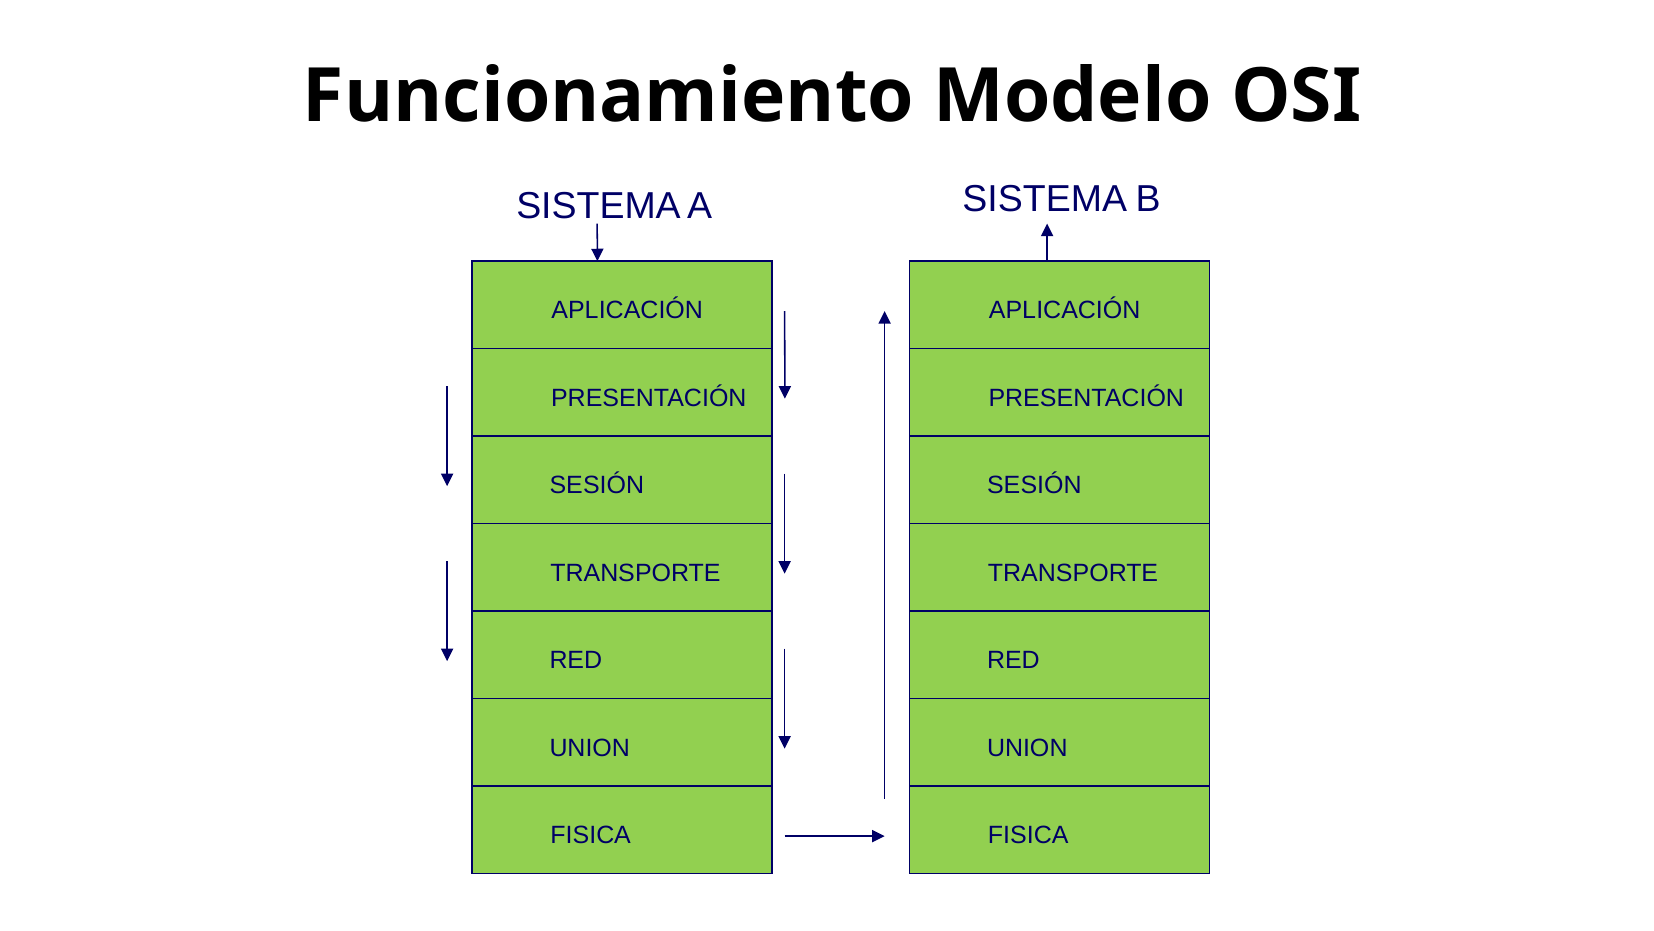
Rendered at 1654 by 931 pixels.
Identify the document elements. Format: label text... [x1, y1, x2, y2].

text_box [909, 261, 1210, 874]
text_box UNION [972, 723, 1083, 769]
title Funcionamiento Modelo OSI [82, 37, 1571, 147]
text_box APLICACIÓN [974, 286, 1156, 331]
text_box TRANSPORTE [973, 548, 1174, 594]
text_box TRANSPORTE [535, 548, 736, 594]
text_box RED [534, 636, 618, 681]
text_box PRESENTACIÓN [536, 373, 762, 419]
text_box FISICA [973, 811, 1084, 856]
text_box UNION [534, 723, 646, 769]
text_box FISICA [535, 811, 647, 856]
text_box SISTEMA A [501, 173, 728, 234]
text_box SISTEMA B [947, 167, 1176, 227]
text_box APLICACIÓN [536, 286, 719, 331]
text_box [472, 261, 773, 874]
text_box RED [972, 636, 1055, 681]
list [82, 147, 1571, 857]
text_box PRESENTACIÓN [973, 373, 1200, 419]
text_box SESIÓN [534, 461, 660, 506]
text_box SESIÓN [972, 461, 1097, 506]
